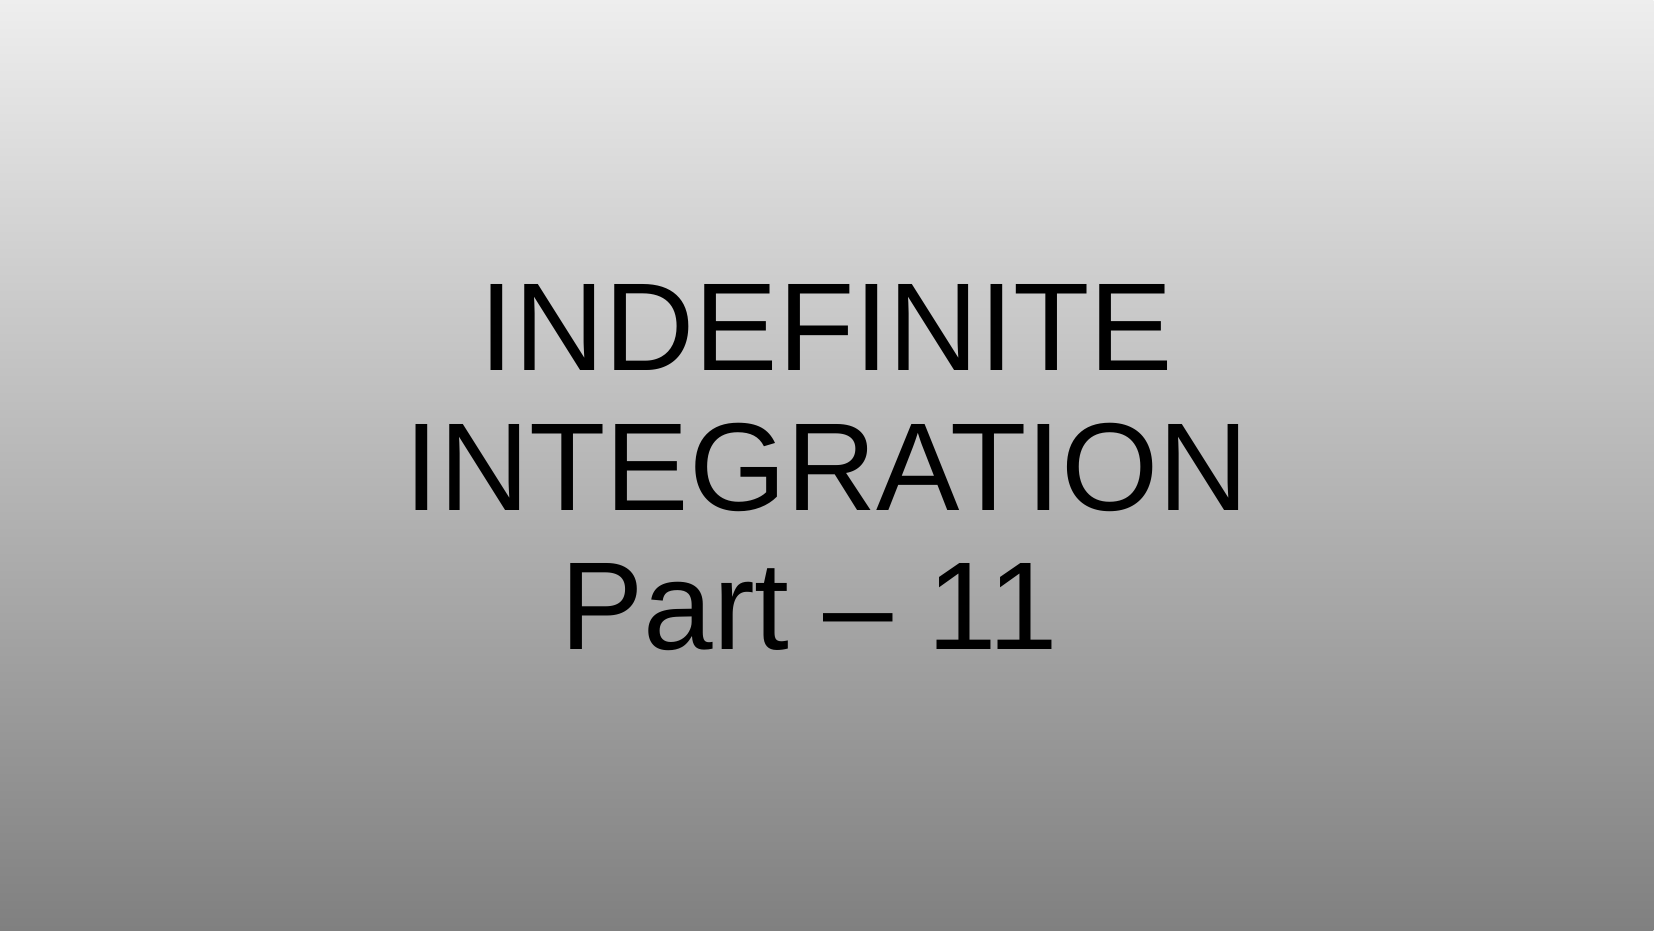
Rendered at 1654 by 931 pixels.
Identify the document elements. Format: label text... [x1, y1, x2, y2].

title INDEFINITE INTEGRATION Part – 11 [82, 53, 1571, 880]
